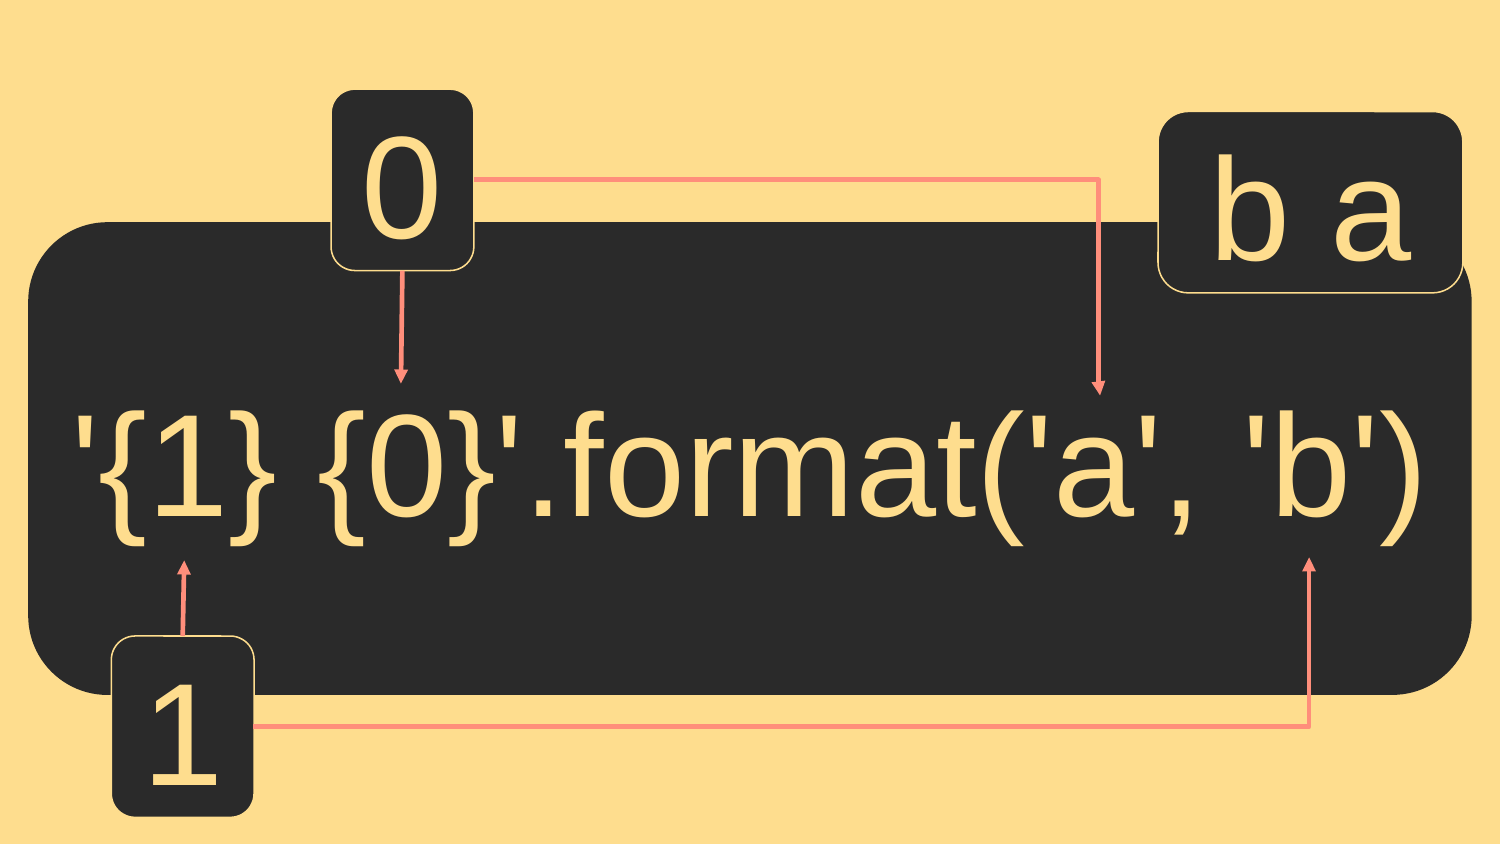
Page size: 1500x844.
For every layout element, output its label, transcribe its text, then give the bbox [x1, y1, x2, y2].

text_box b a [1158, 111, 1463, 293]
text_box 1 [111, 635, 255, 818]
text_box '{1} {0}'.format('a', 'b') [28, 222, 1471, 695]
text_box 0 [331, 89, 474, 271]
